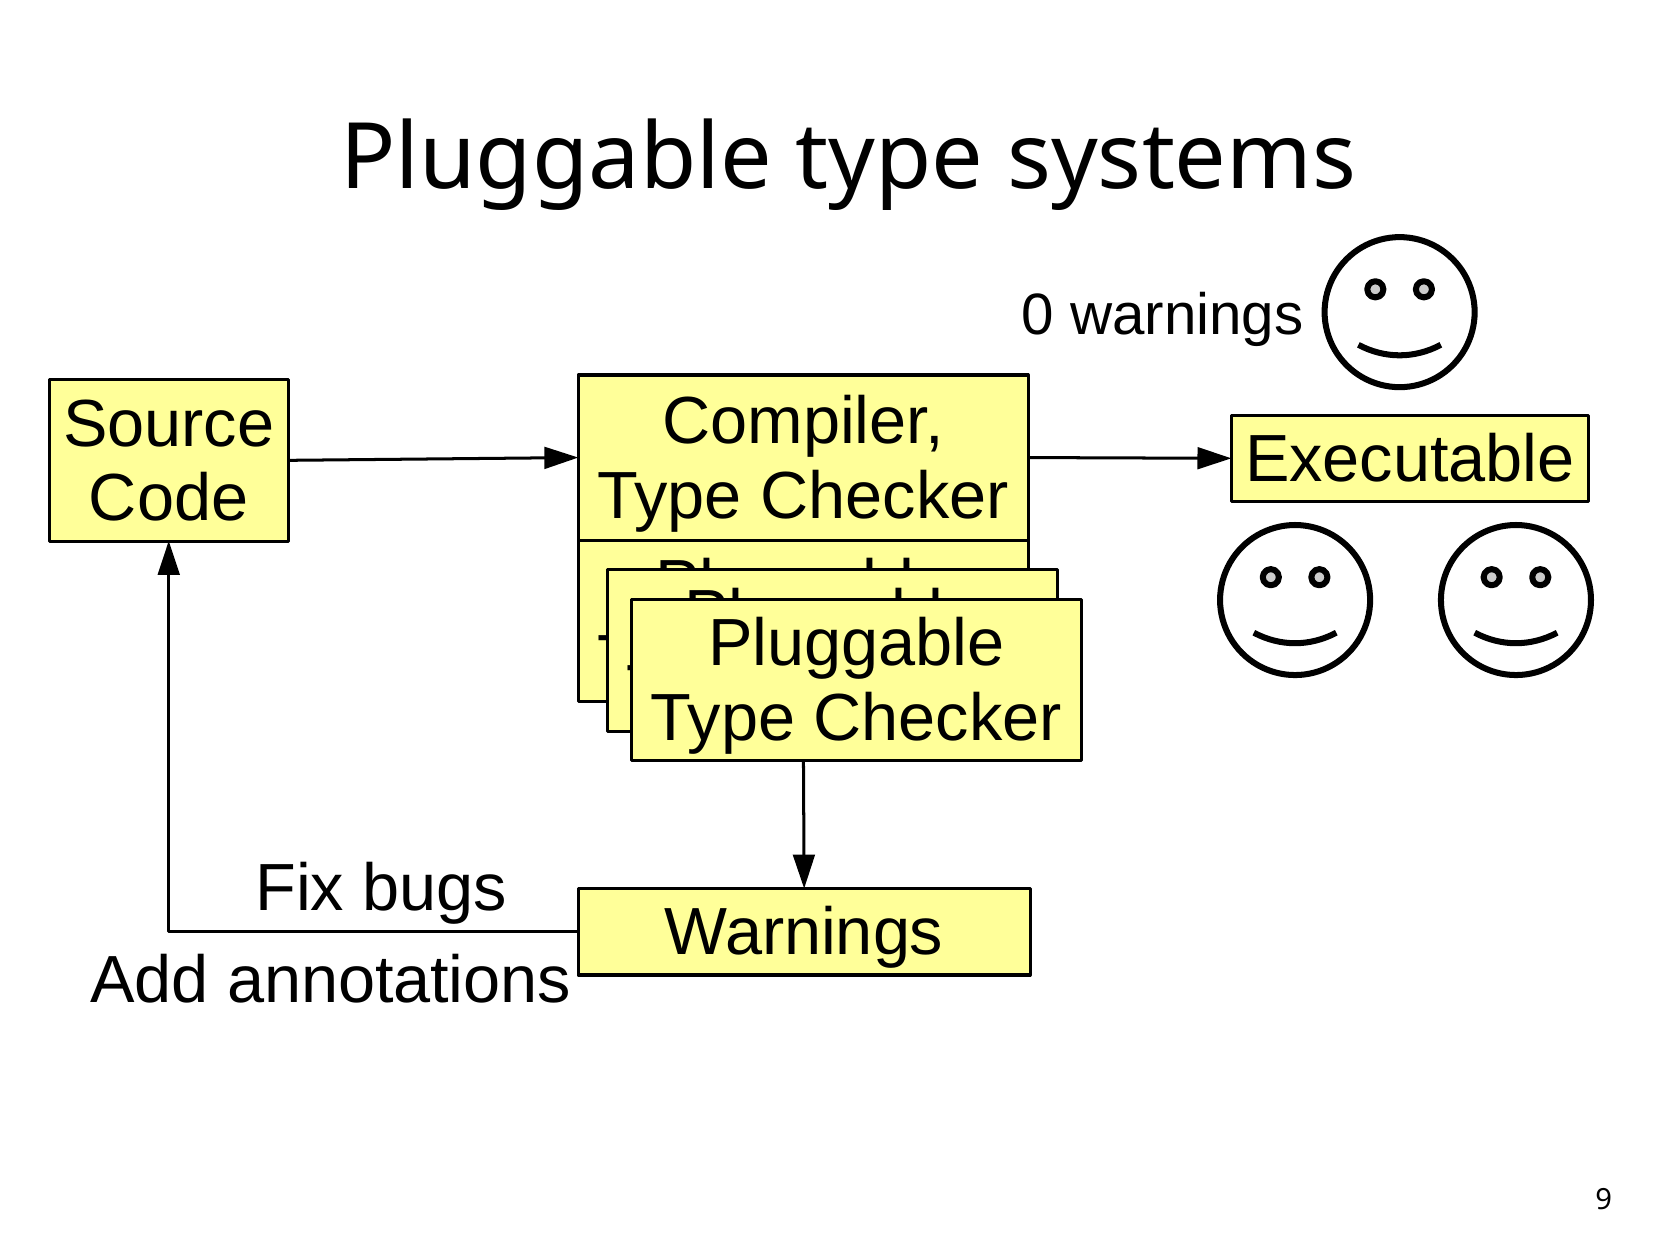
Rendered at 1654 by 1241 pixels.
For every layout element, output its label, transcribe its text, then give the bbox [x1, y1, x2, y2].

title sPluggable type systems [82, 56, 1571, 250]
text_box [1440, 525, 1592, 676]
text_box [1324, 237, 1475, 388]
text_box [1220, 525, 1371, 676]
text_box Pluggable Type Checker [607, 569, 1058, 732]
text_box Pluggable Type Checker [578, 540, 1029, 702]
text_box Source Code [49, 379, 289, 542]
text_box Add annotations [75, 935, 589, 1025]
text_box Executable [1231, 415, 1589, 502]
text_box Compiler, Type Checker [578, 375, 1029, 539]
text_box Warnings [578, 888, 1031, 976]
text_box 0 warnings [1006, 274, 1319, 355]
text_box Pluggable Type Checker [631, 599, 1082, 761]
text_box Fix bugs [240, 843, 523, 930]
